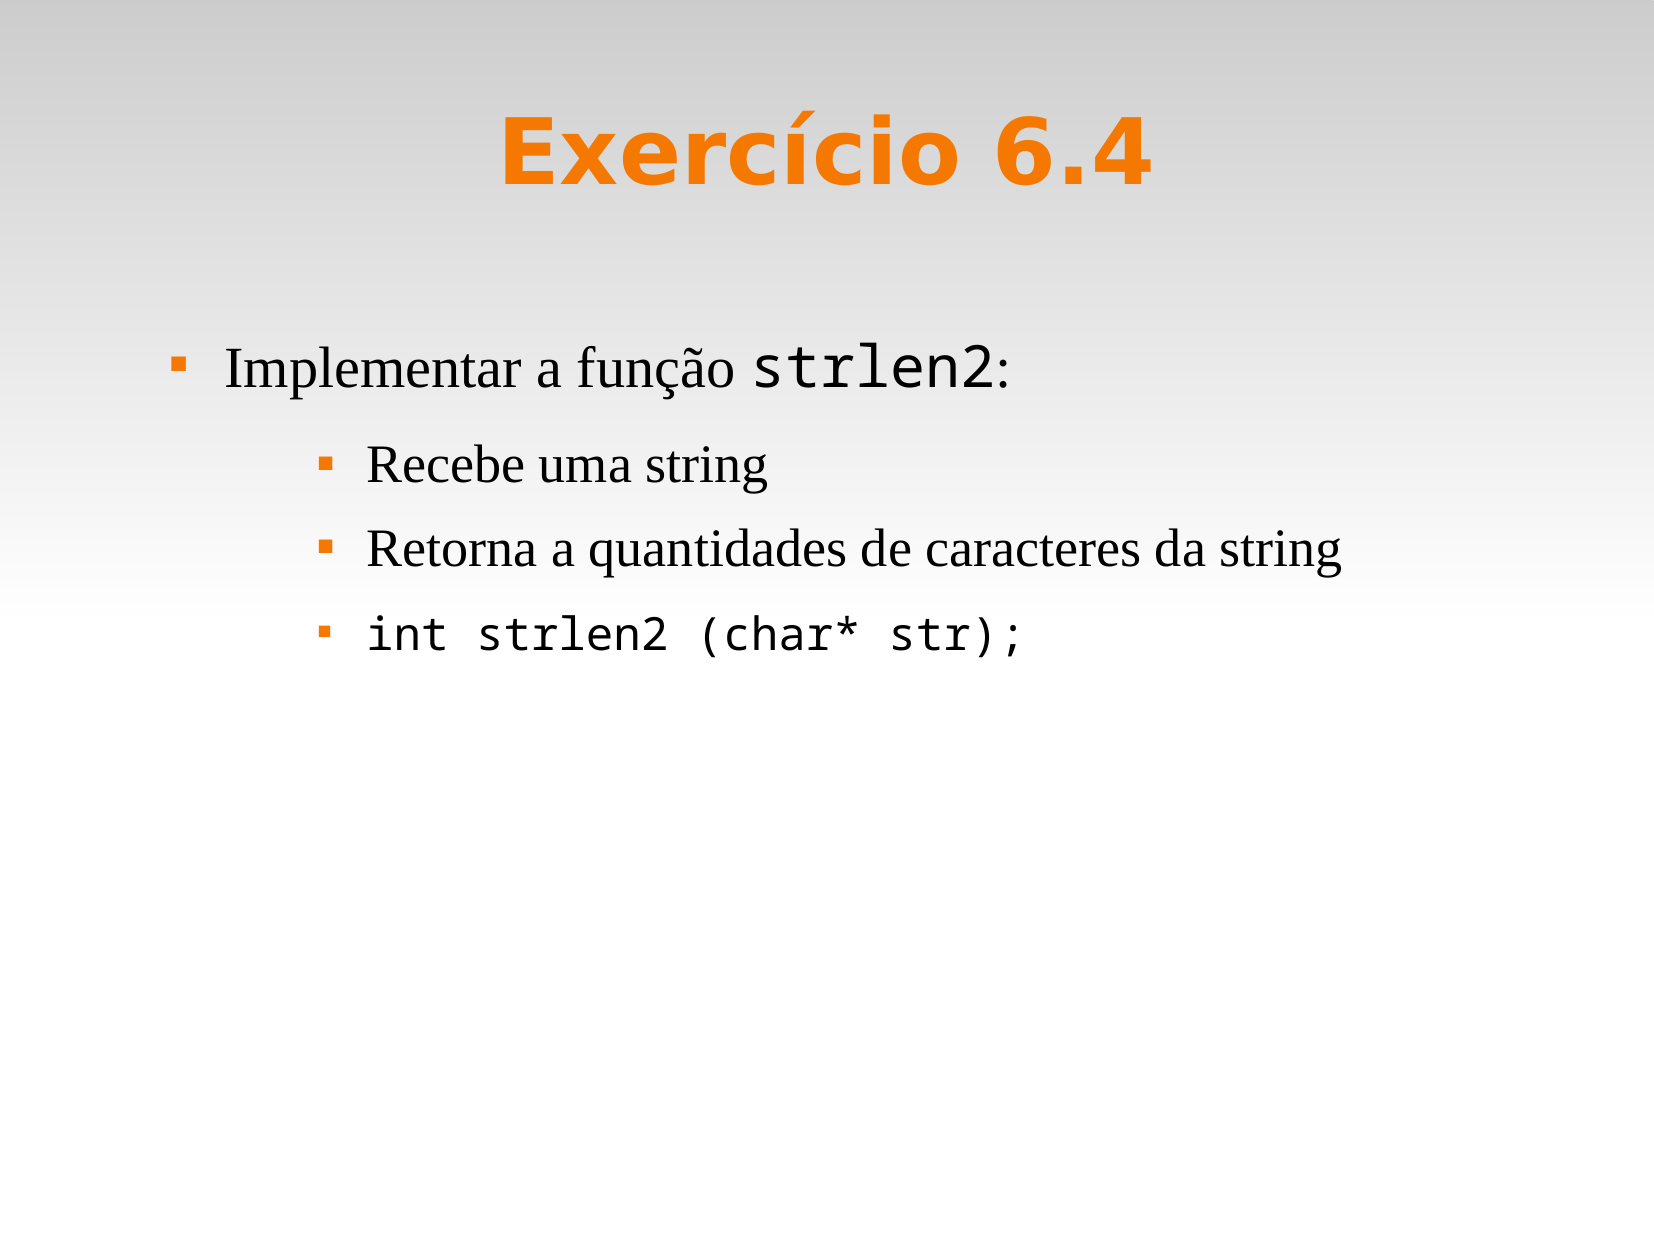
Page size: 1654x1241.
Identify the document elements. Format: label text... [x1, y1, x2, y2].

title Exercício 6.4 [82, 49, 1571, 257]
list Implementar a função strlen2: Recebe uma string Retorna a quantidades de caracteres da string int strlen2 (char* str); [82, 325, 1571, 1183]
